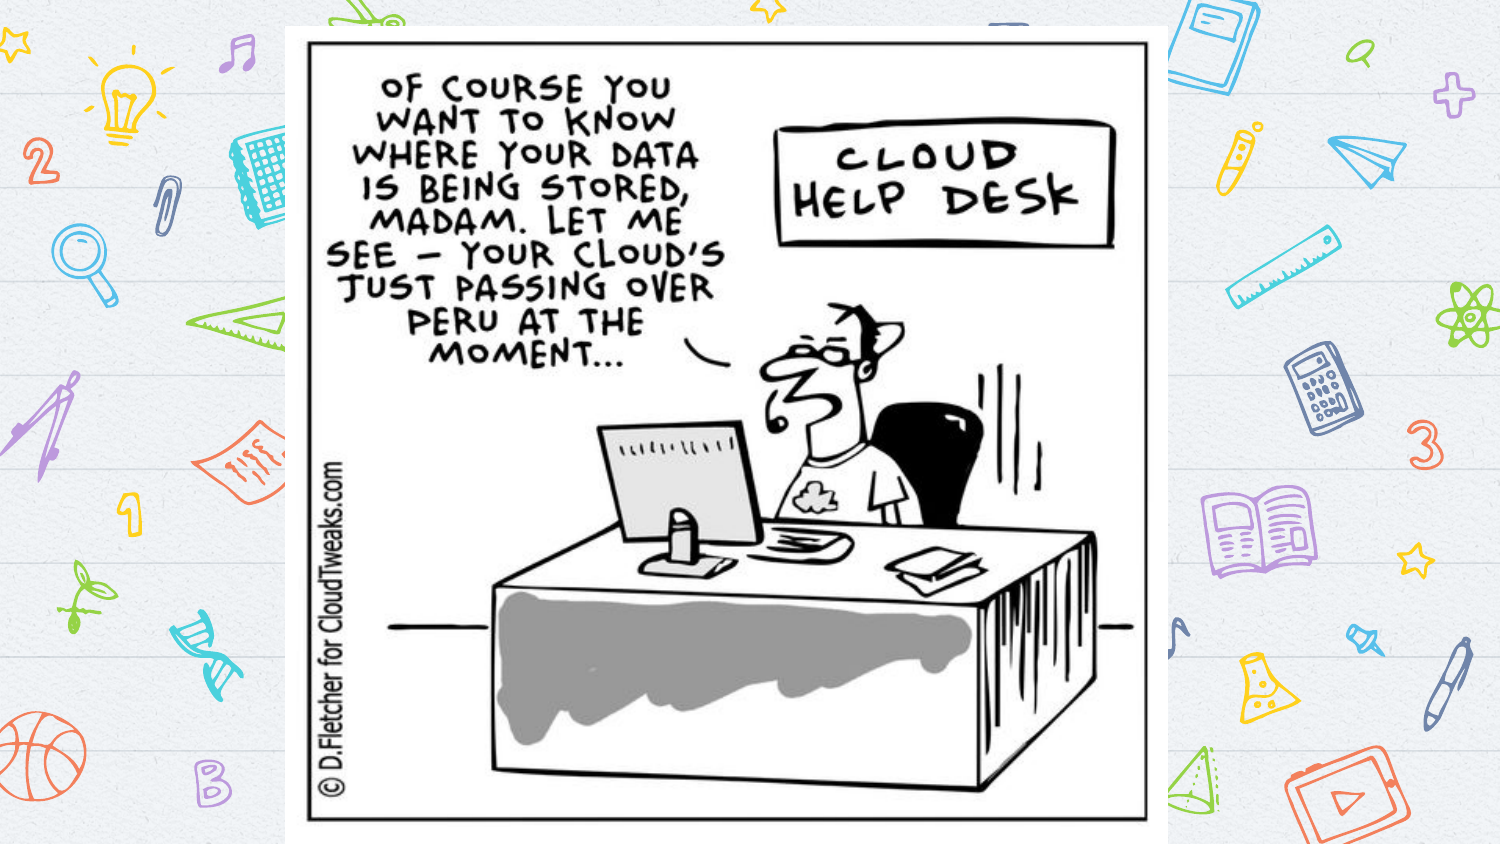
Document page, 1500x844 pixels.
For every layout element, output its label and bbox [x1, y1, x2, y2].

picture [285, 26, 1168, 844]
